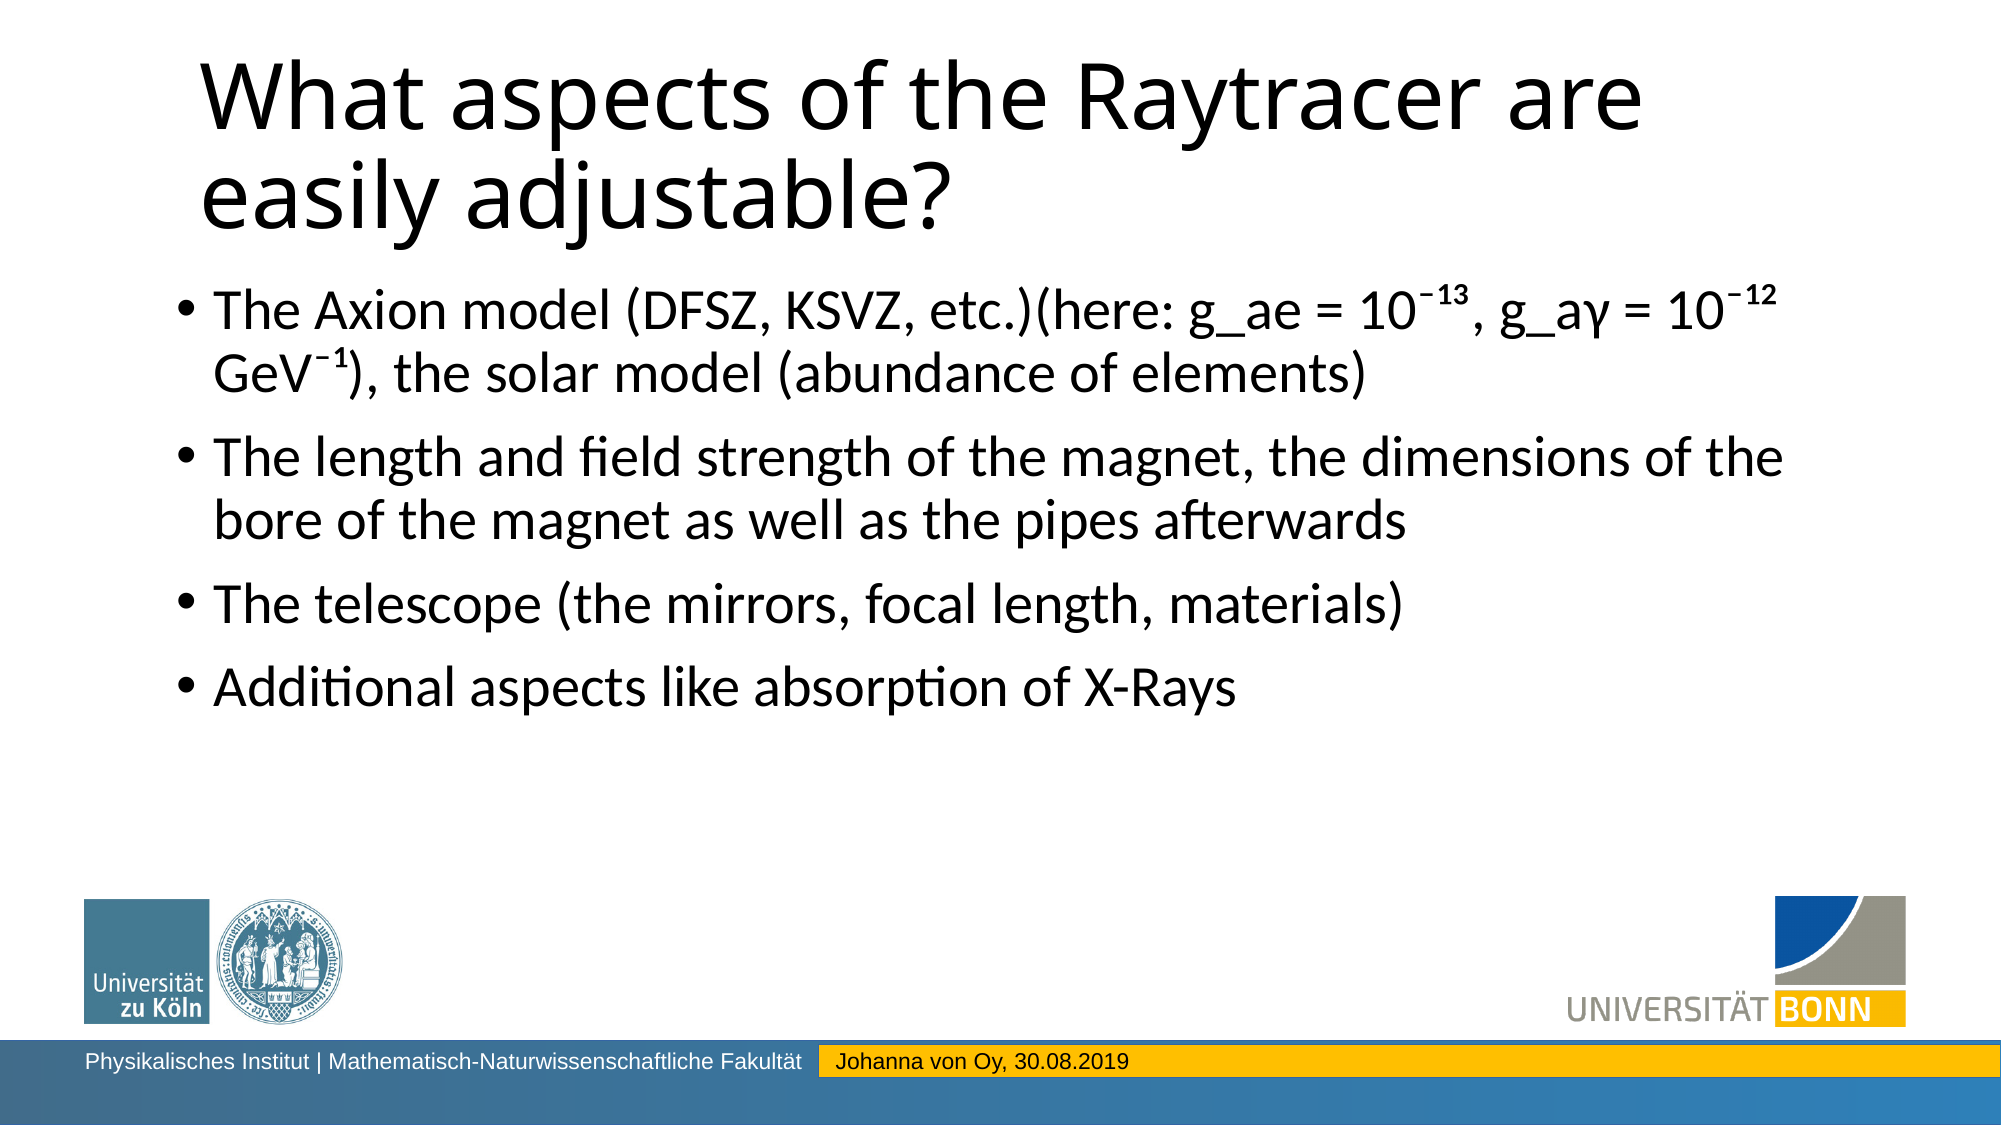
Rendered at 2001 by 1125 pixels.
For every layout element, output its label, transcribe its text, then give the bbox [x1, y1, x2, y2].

title What aspects of the Raytracer are easily adjustable? [184, 40, 1910, 258]
list The Axion model (DFSZ, KSVZ, etc.)(here: g_ae = 10⁻¹³, g_aγ = 10⁻¹² GeV⁻¹), the solar model (abundance of elements) The length and field strength of the magnet, the dimensions of the bore of the magnet as well as the pipes afterwards The telescope (the mirrors, focal length, materials) Additional aspects like absorption of X-Rays [161, 271, 1887, 793]
text_box [0, 1040, 2000, 1125]
text_box Physikalisches Institut | Mathematisch-Naturwissenschaftliche Fakultät [70, 1039, 814, 1082]
text_box Johanna von Oy, 30.08.2019 [814, 1039, 1991, 1082]
picture [77, 899, 353, 1025]
picture [1568, 896, 1906, 1027]
